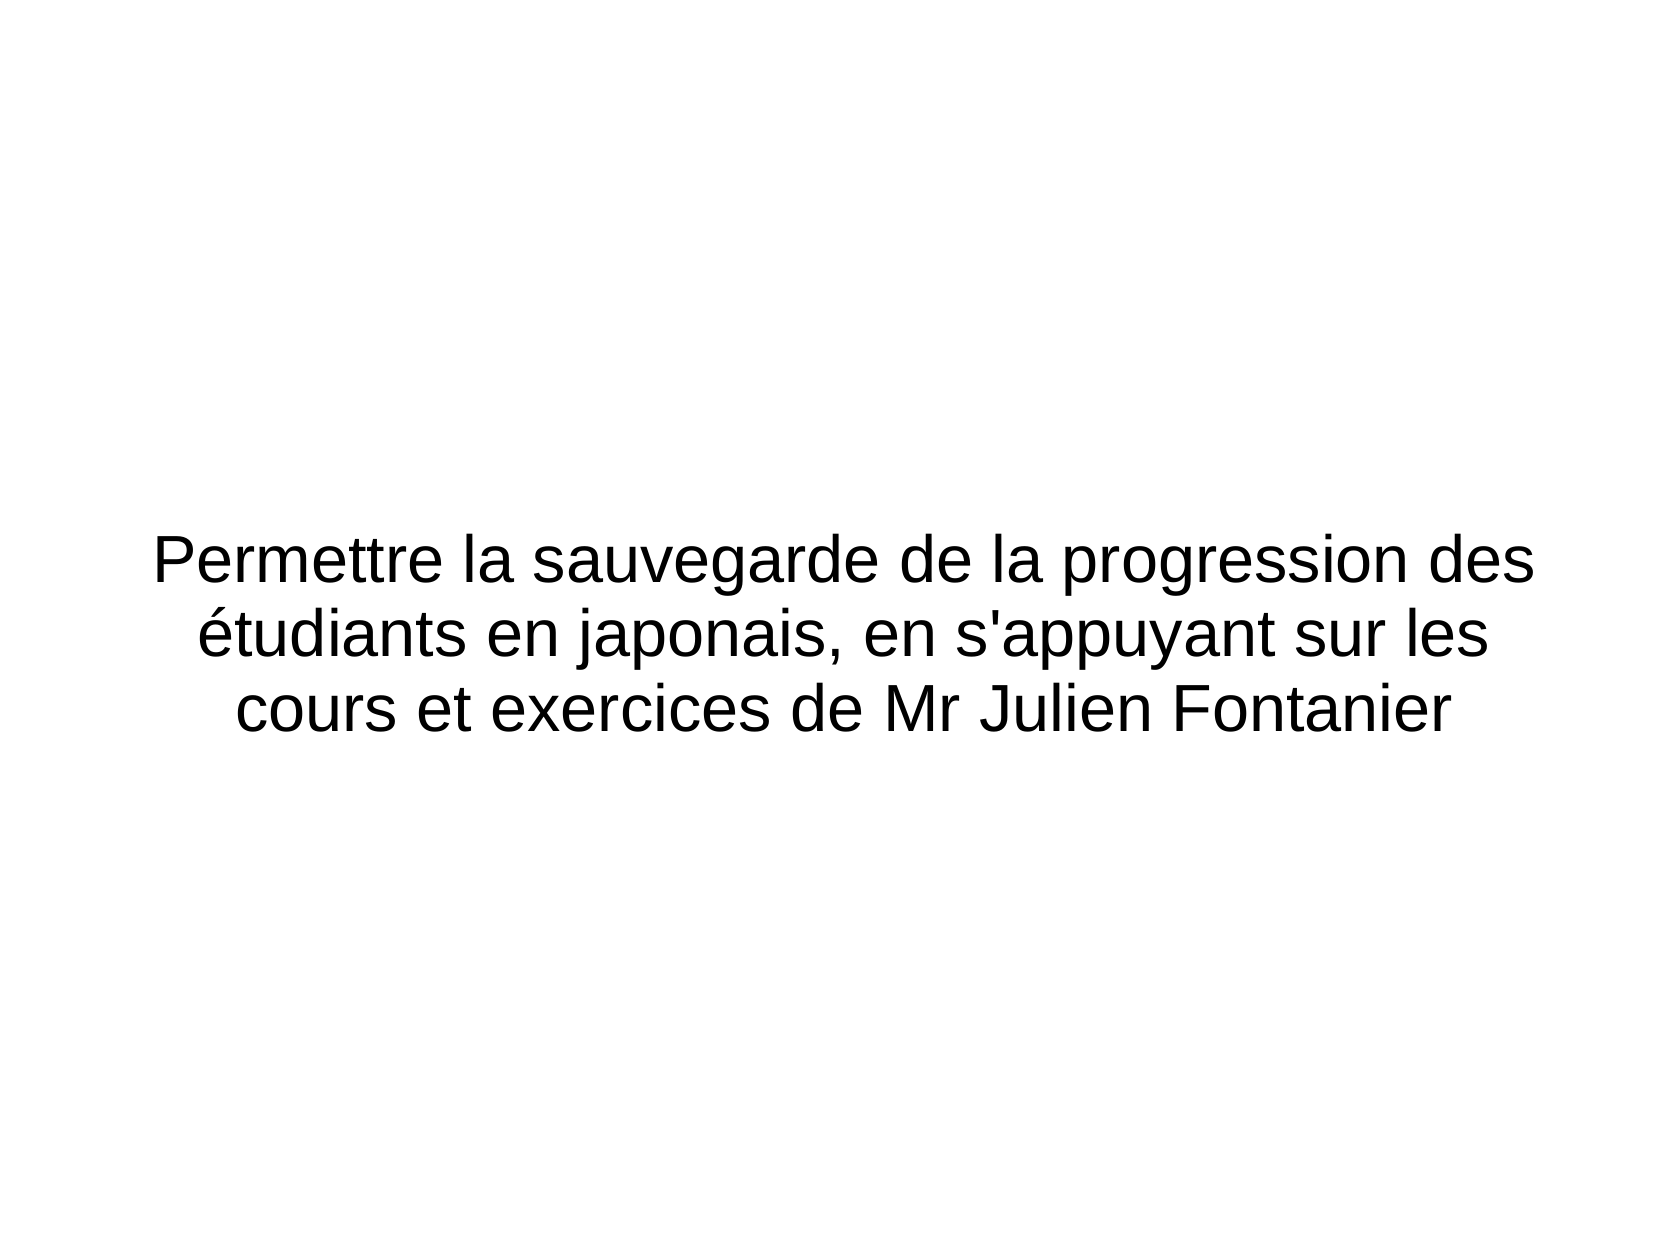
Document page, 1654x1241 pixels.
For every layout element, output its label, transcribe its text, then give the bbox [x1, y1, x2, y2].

text_box Permettre la sauvegarde de la progression des étudiants en japonais, en s'appuyant sur les cours et exercices de Mr Julien Fontanier [82, 224, 1571, 1043]
